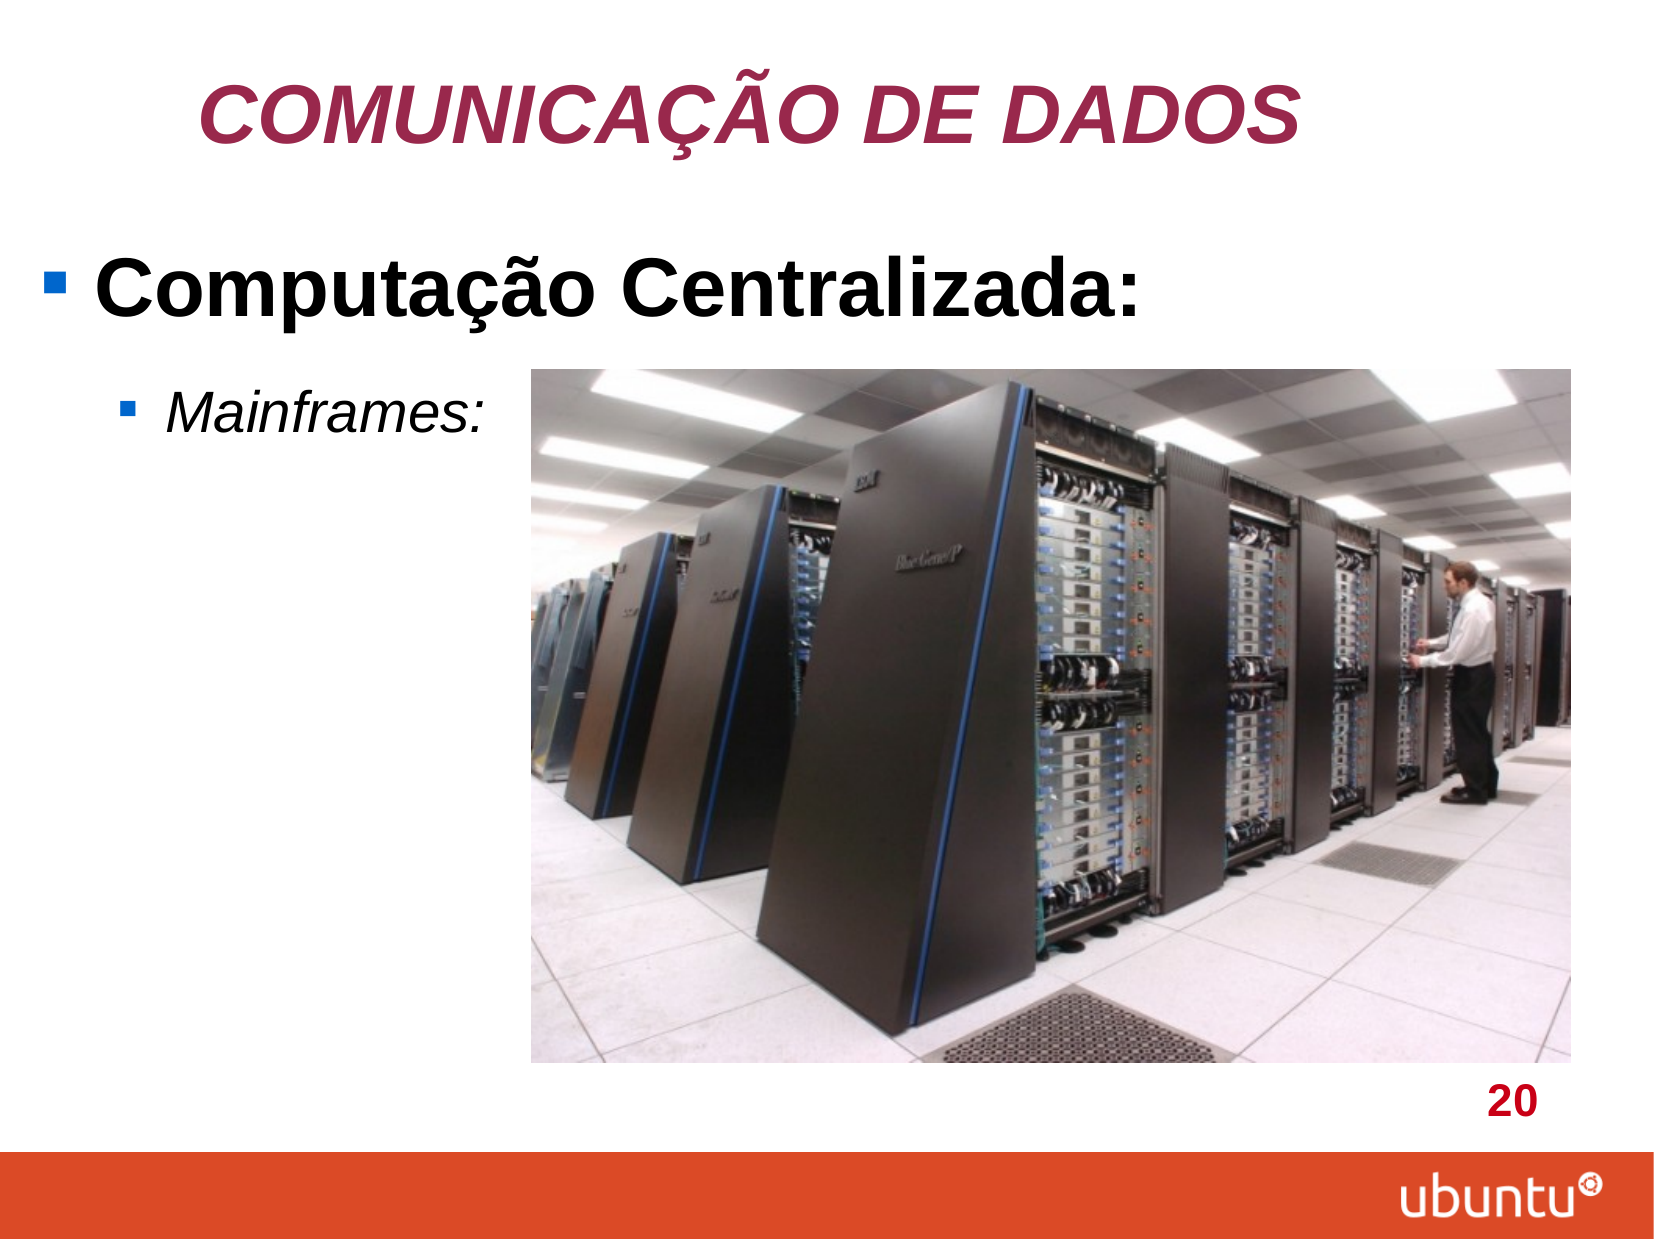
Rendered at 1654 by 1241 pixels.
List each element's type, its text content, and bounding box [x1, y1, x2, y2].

title COMUNICAÇÃO DE DADOS [5, 7, 1495, 200]
picture [531, 369, 1571, 1063]
text_box <number> [1473, 1063, 1654, 1134]
list Computação Centralizada: Mainframes: [23, 219, 1512, 1195]
picture [0, 1152, 1654, 1239]
